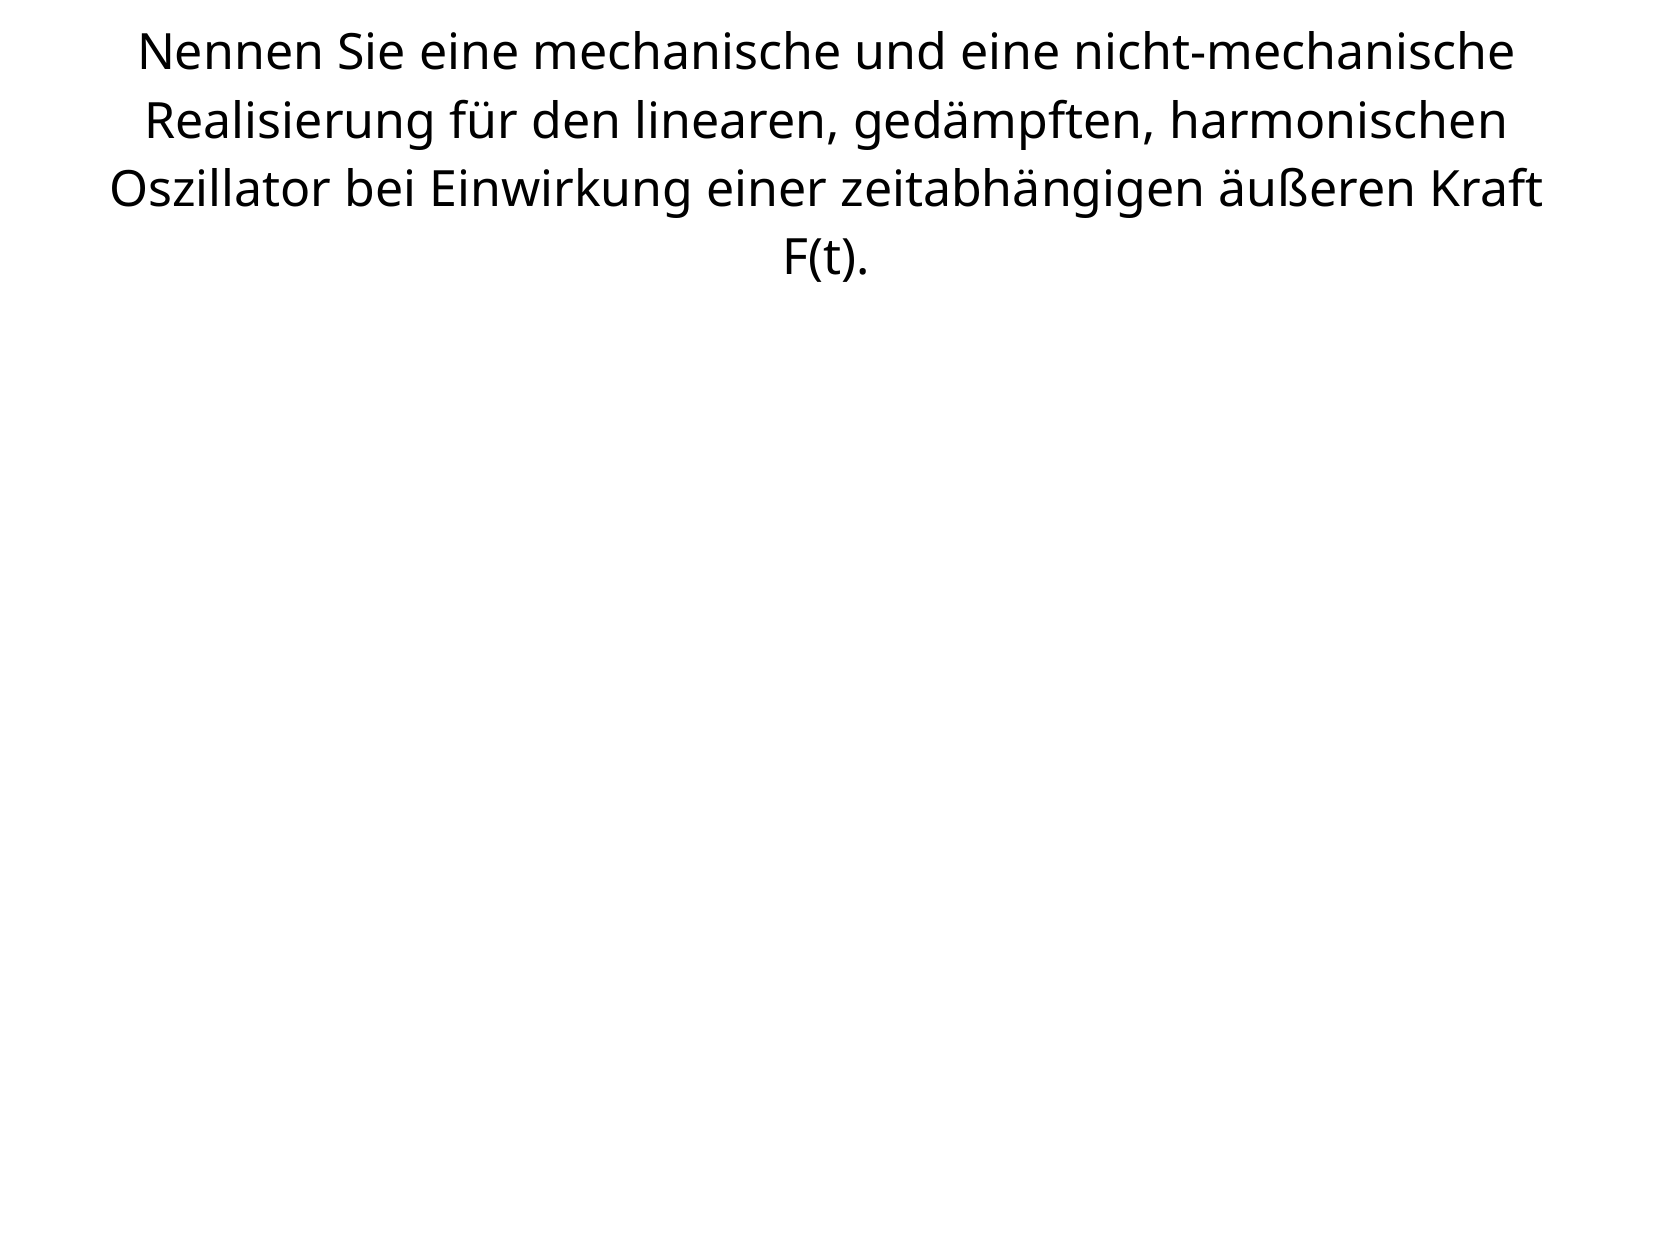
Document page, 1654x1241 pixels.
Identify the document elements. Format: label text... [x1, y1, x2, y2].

title Nennen Sie eine mechanische und eine nicht-mechanische Realisierung für den linearen, gedämpften, harmonischen Oszillator bei Einwirkung einer zeitabhängigen äußeren Kraft F(t). [82, 33, 1571, 272]
